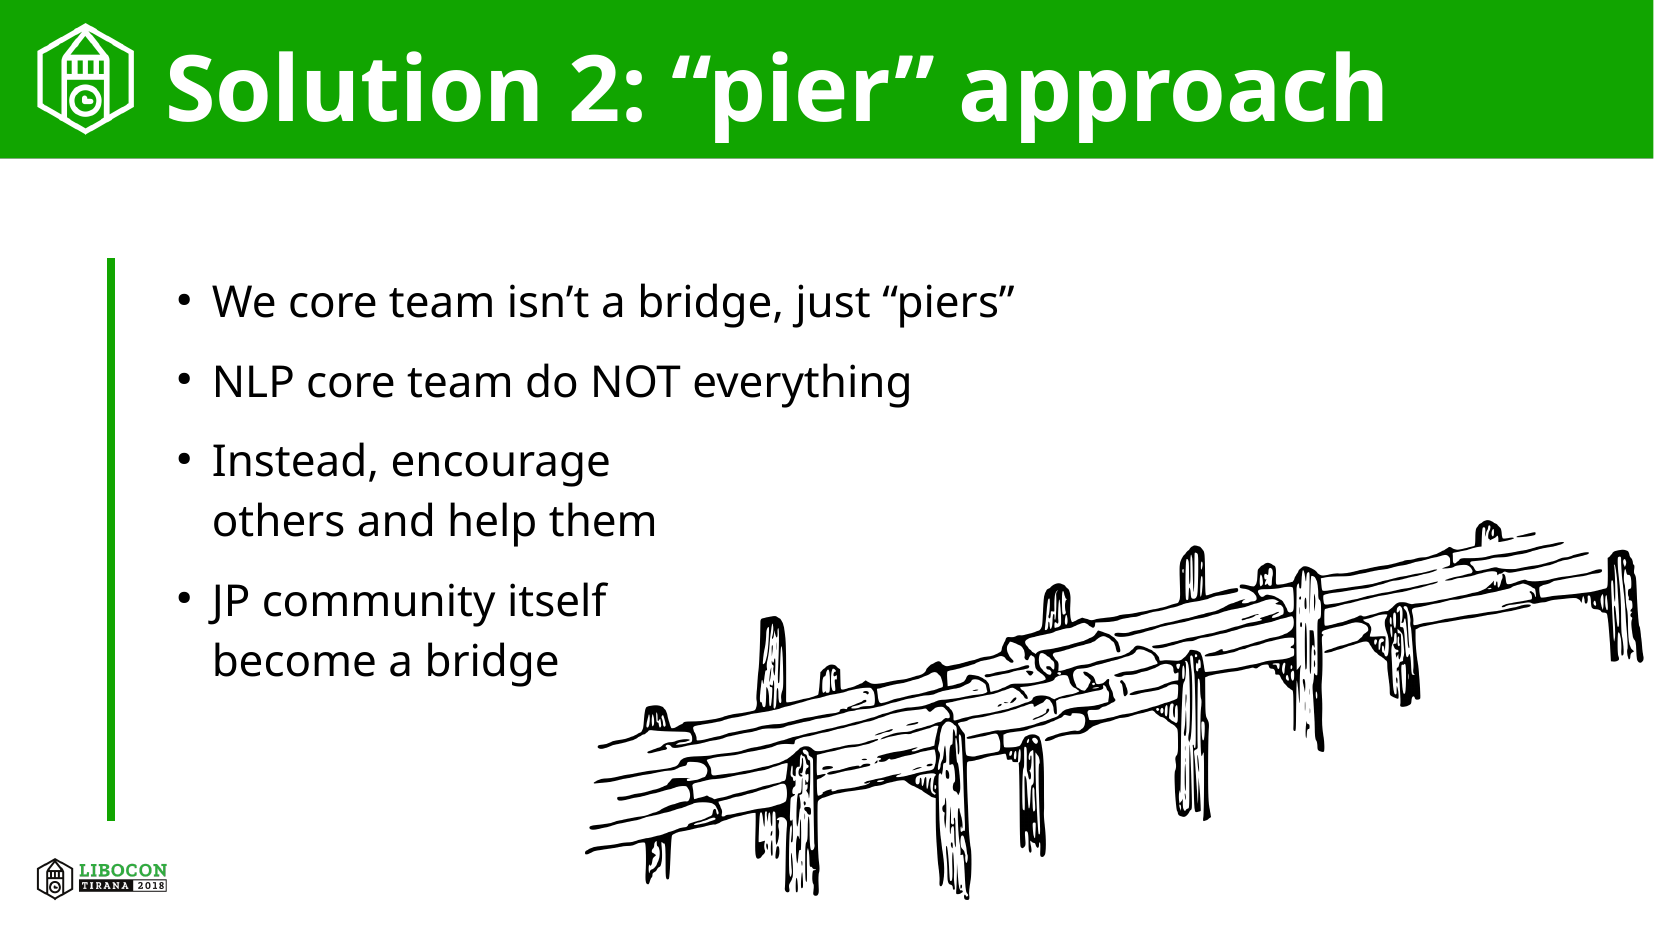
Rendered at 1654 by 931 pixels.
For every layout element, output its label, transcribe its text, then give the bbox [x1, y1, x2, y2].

picture [0, 0, 1654, 930]
title Solution 2: “pier” approach [165, 31, 1571, 142]
list We core team isn’t a bridge, just “piers” NLP core team do NOT everything Instead, encourage others and help them JP community itself become a bridge [165, 270, 1571, 811]
